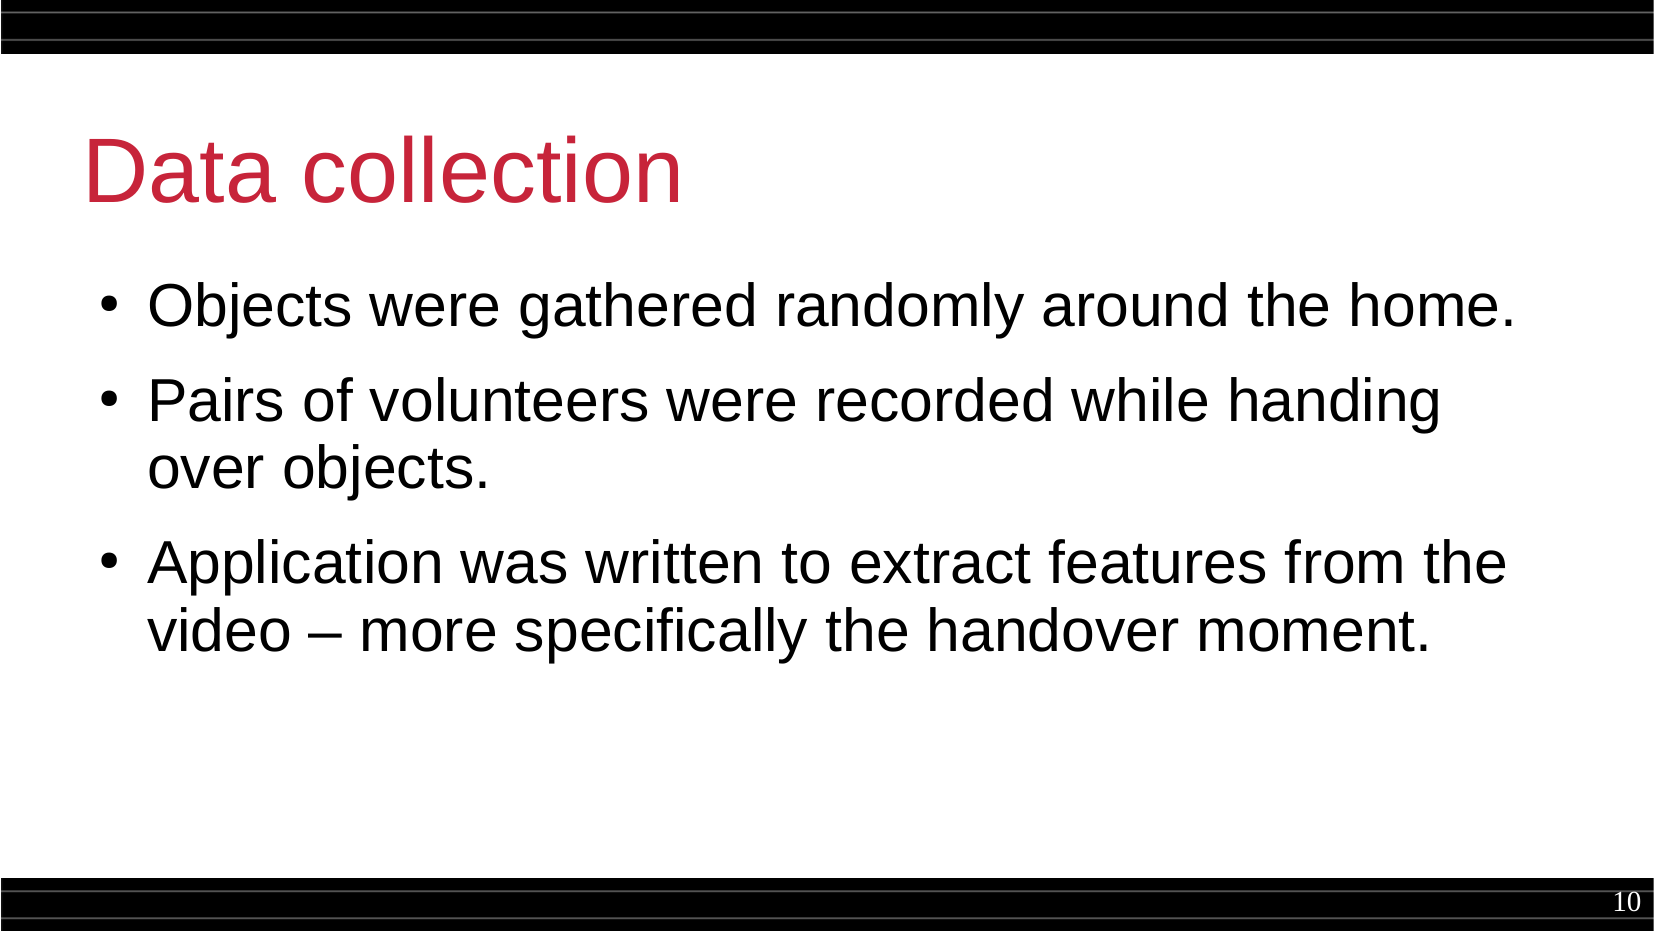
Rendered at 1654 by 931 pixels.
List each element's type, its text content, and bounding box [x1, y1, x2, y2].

title Data collection [82, 92, 1571, 249]
picture [1, 878, 1654, 931]
list Objects were gathered randomly around the home. Pairs of volunteers were recorded while handing over objects. Application was written to extract features from the video – more specifically the handover moment. [82, 271, 1571, 758]
picture [1, 0, 1654, 54]
